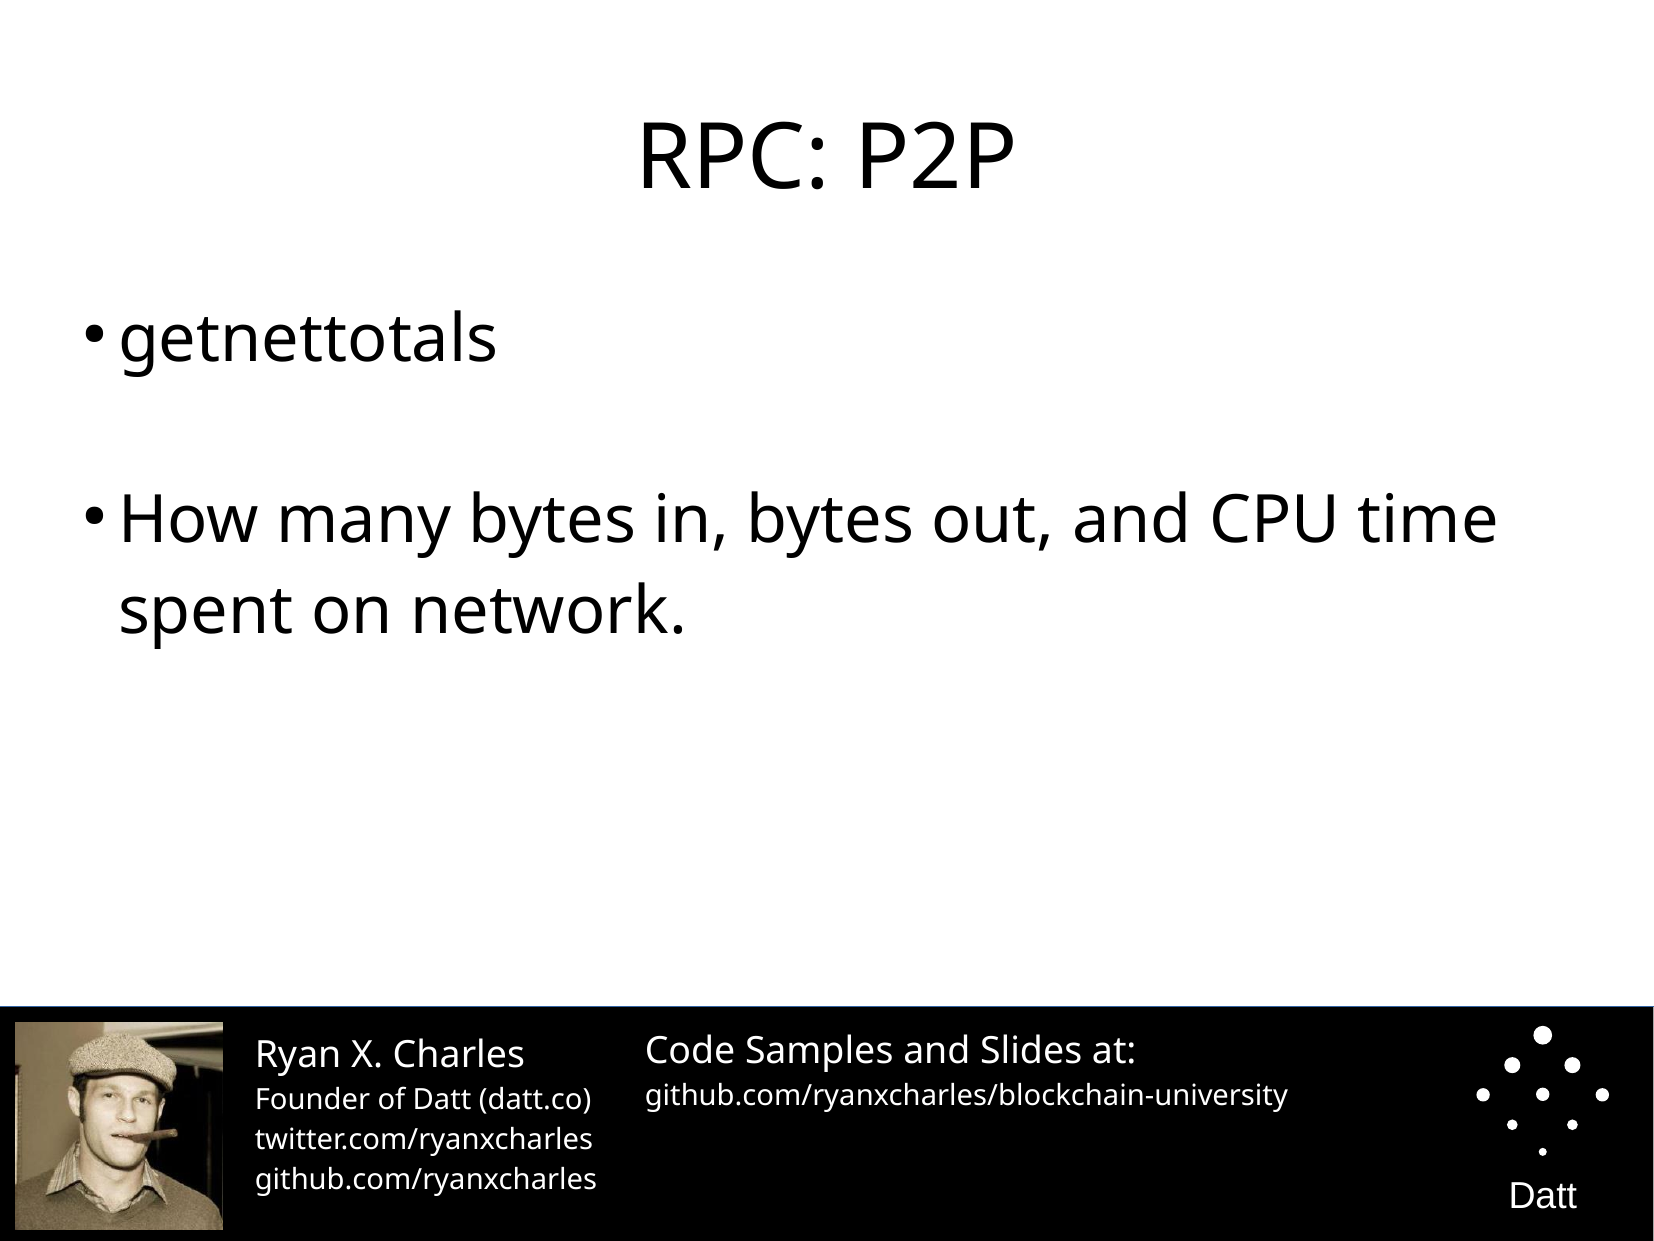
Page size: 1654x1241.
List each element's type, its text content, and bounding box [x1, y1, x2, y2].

title RPC: P2P [82, 49, 1571, 257]
text_box Code Samples and Slides at: github.com/ryanxcharles/blockchain-university [630, 1015, 1403, 1156]
subtitle getnettotals How many bytes in, bytes out, and CPU time spent on network. [82, 290, 1571, 1006]
text_box [0, 1006, 1654, 1241]
text_box Ryan X. Charles Founder of Datt (datt.co) twitter.com/ryanxcharles github.com/ryanxcharles [240, 1020, 976, 1241]
text_box Datt [1452, 1167, 1633, 1241]
picture [15, 1022, 223, 1231]
picture [1475, 1023, 1611, 1159]
